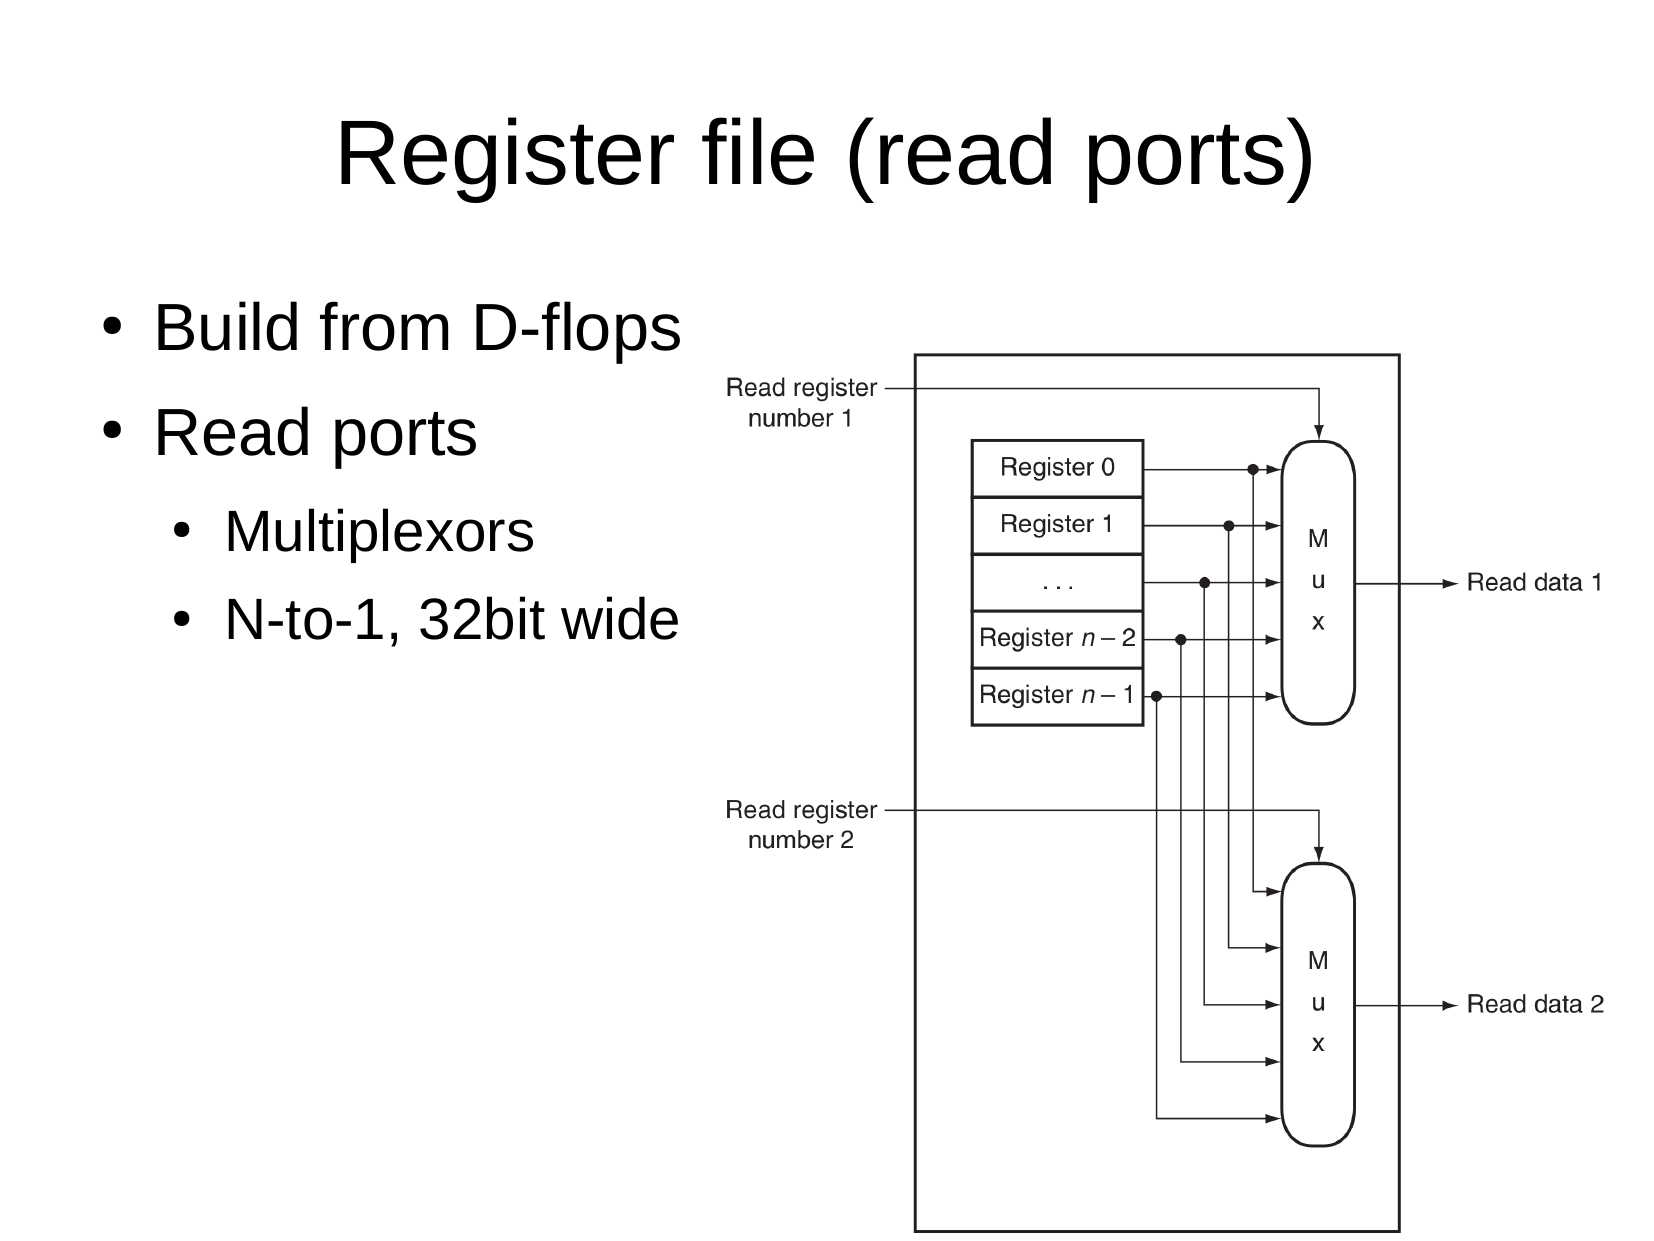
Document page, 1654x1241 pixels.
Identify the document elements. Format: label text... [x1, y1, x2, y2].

list Build from D-flops Read ports Multiplexors N-to-1, 32bit wide [82, 290, 713, 1010]
picture [684, 299, 1654, 1241]
title Register file (read ports) [82, 49, 1571, 257]
